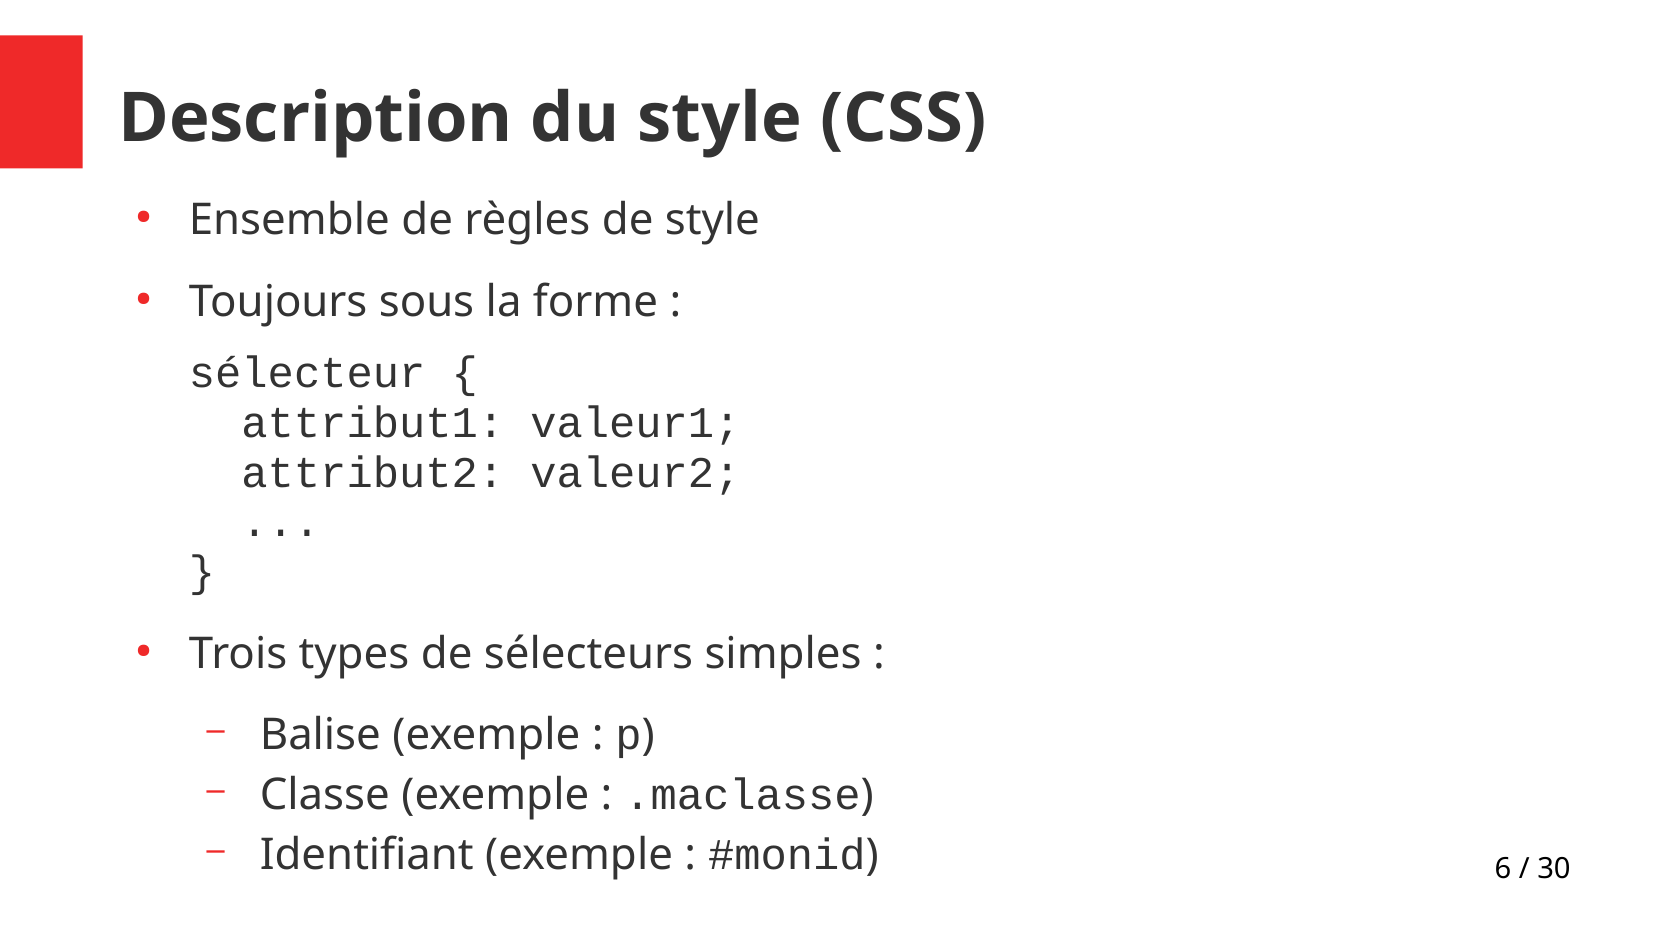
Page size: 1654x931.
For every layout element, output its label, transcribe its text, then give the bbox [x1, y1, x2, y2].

title Description du style (CSS) [118, 37, 1571, 193]
list Ensemble de règles de style Toujours sous la forme : sélecteur { attribut1: valeur1; attribut2: valeur2; ... } Trois types de sélecteurs simples : Balise (exemple : p) Classe (exemple : .maclasse) Identifiant (exemple : #monid) [118, 265, 1536, 806]
